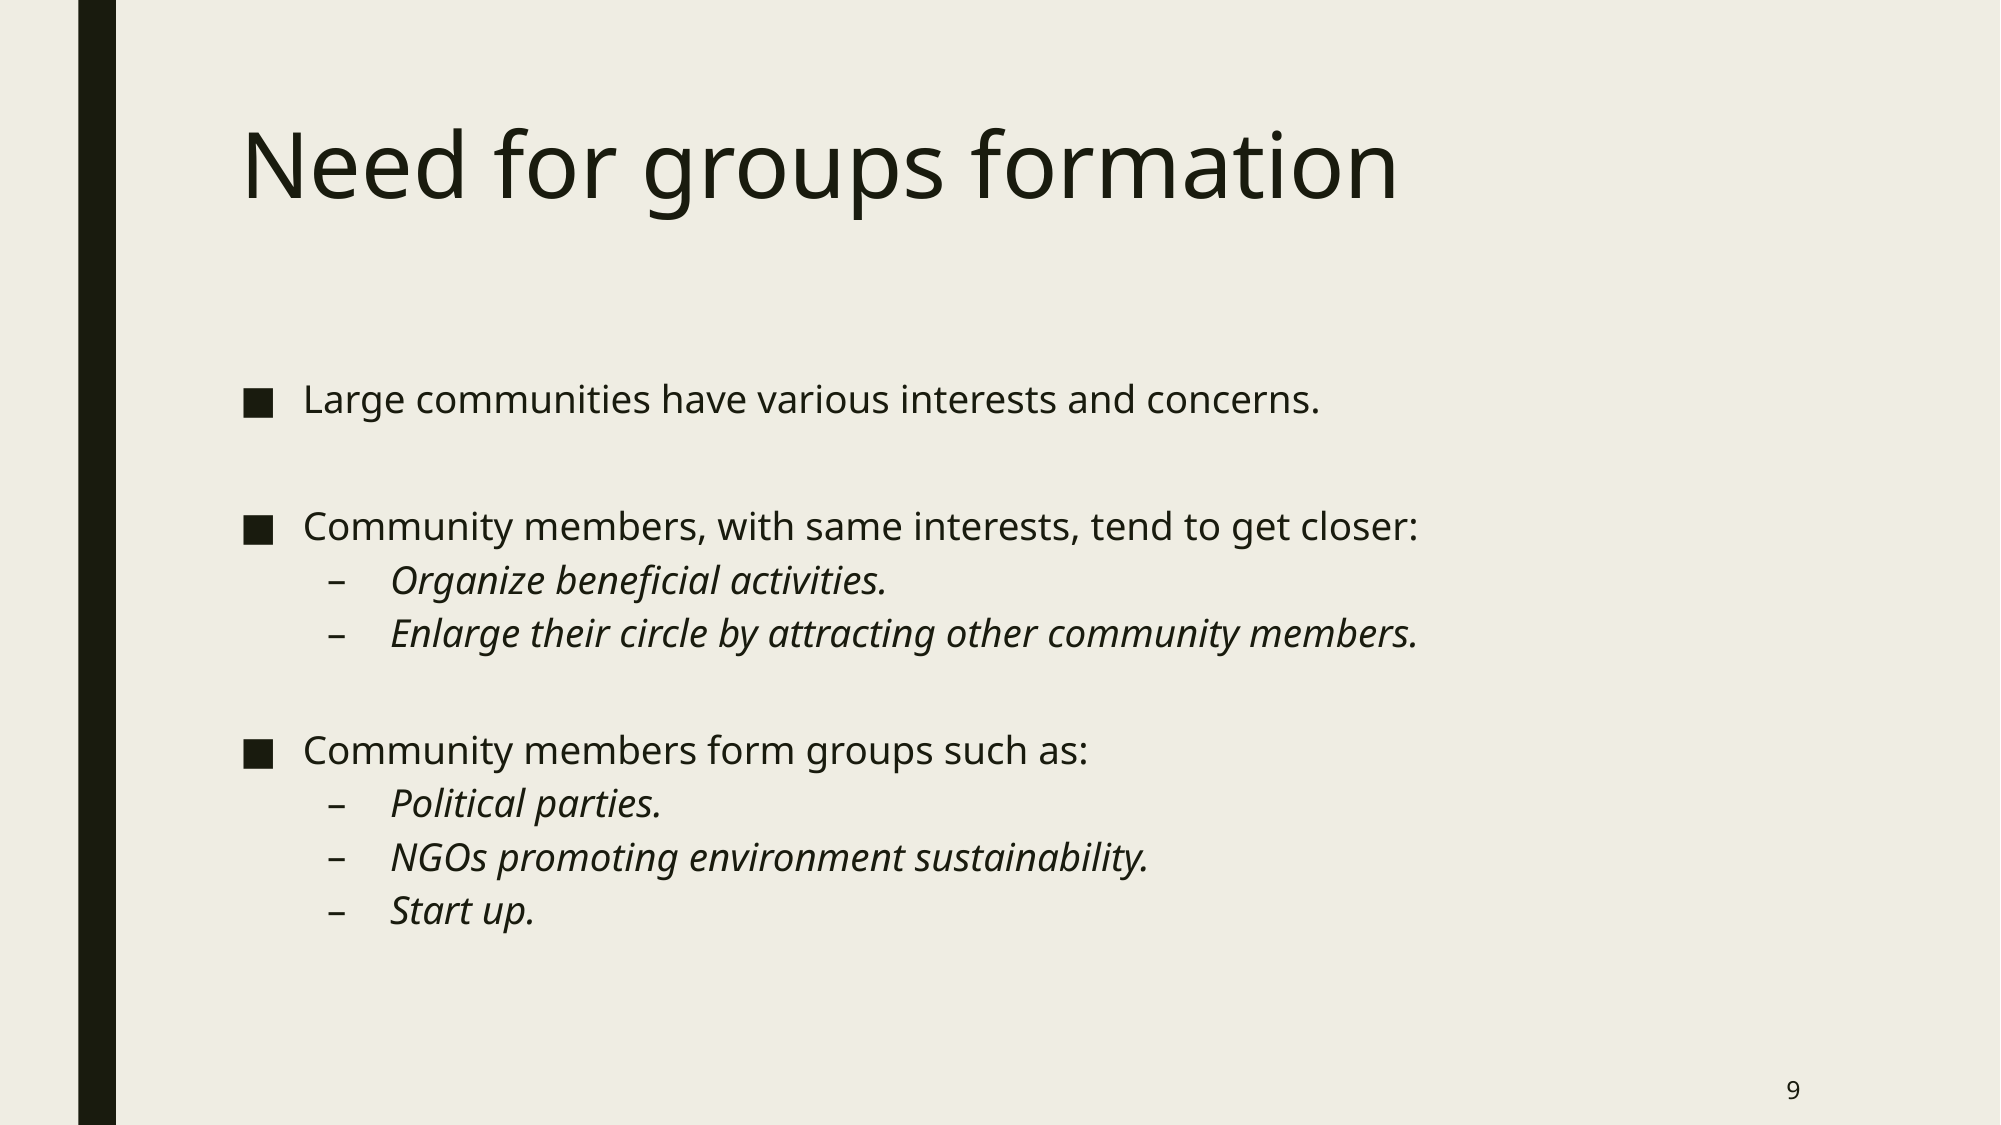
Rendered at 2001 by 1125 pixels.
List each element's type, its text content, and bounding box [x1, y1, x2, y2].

title Need for groups formation [225, 112, 1800, 357]
list Large communities have various interests and concerns. Community members, with same interests, tend to get closer: Organize beneficial activities. Enlarge their circle by attracting other community members. Community members form groups such as: Political parties. NGOs promoting environment sustainability. Start up. [225, 375, 1800, 963]
slide_number <number> [1553, 1058, 1816, 1125]
